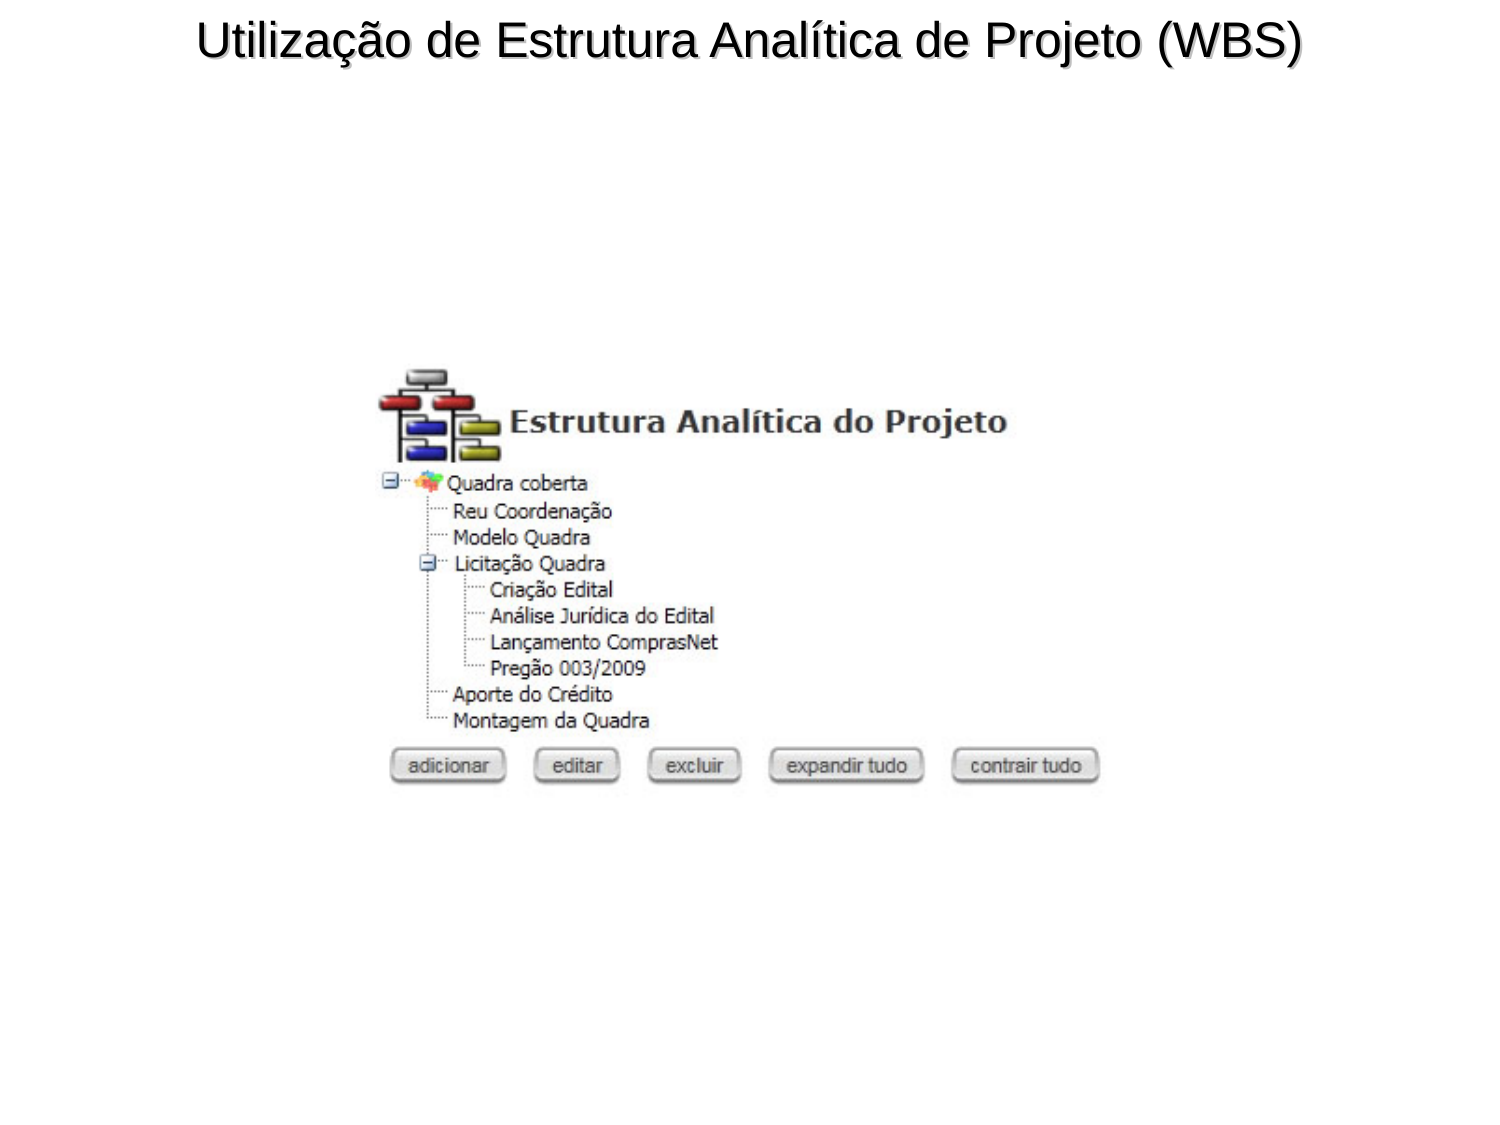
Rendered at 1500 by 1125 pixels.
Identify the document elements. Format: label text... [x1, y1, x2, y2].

text_box Utilização de Estrutura Analítica de Projeto (WBS) [0, 0, 1500, 76]
picture [375, 349, 1125, 803]
